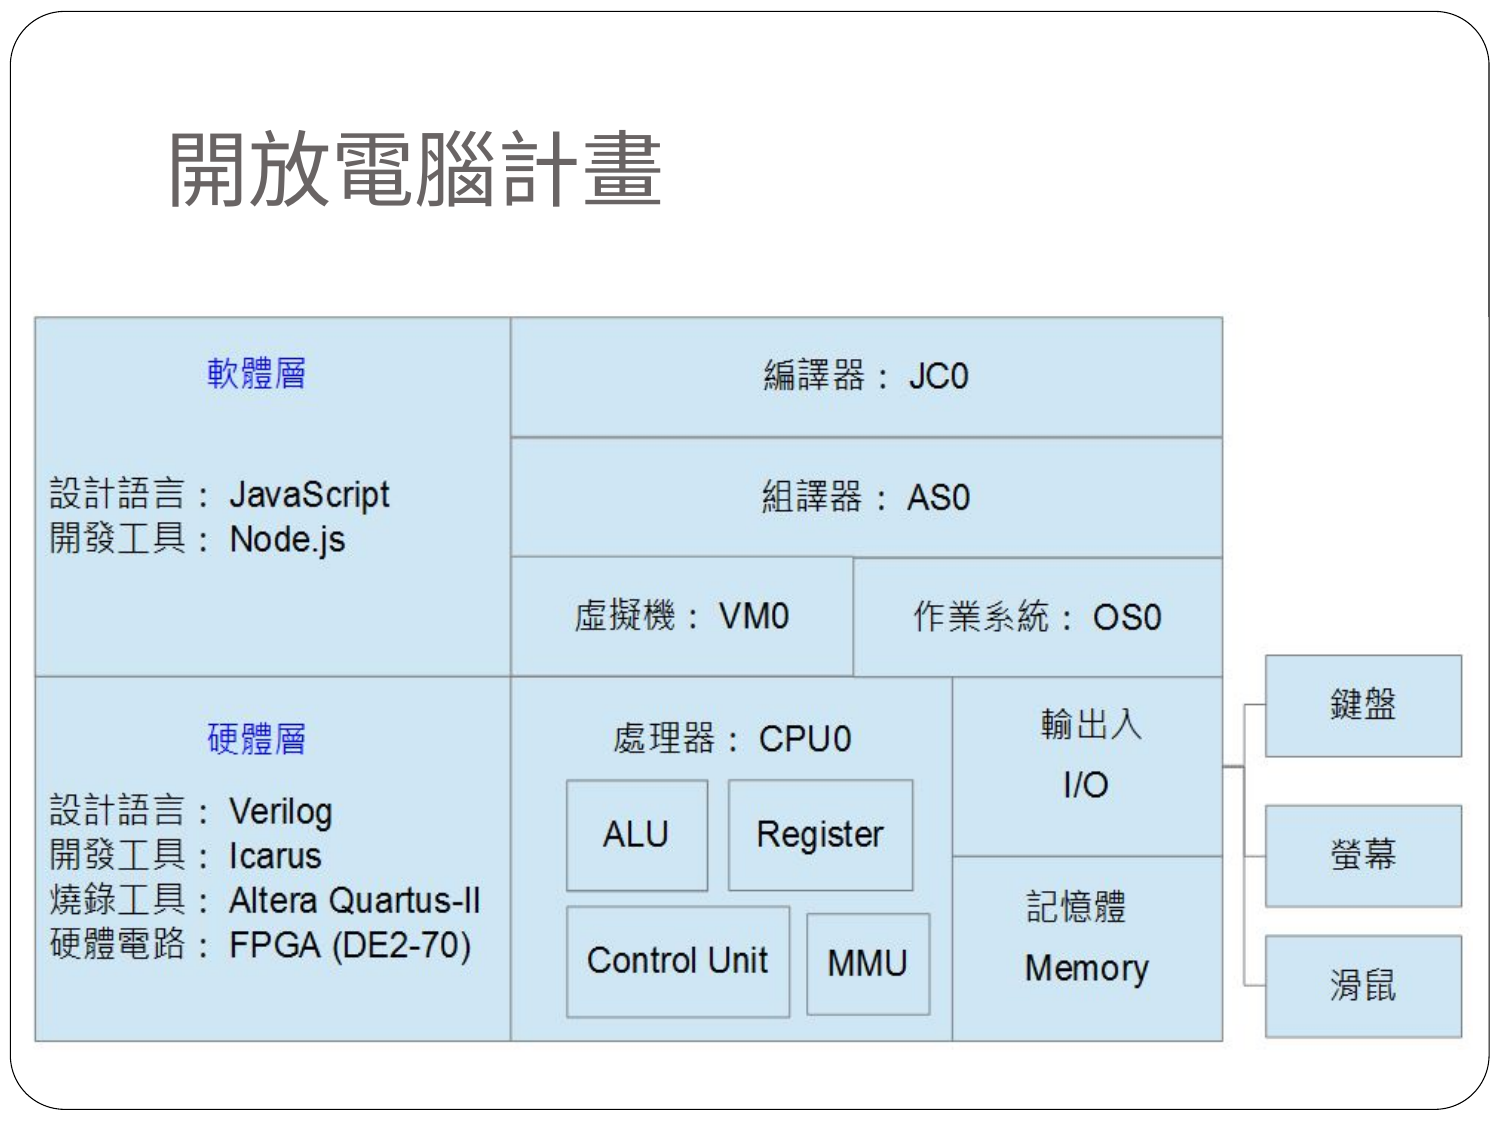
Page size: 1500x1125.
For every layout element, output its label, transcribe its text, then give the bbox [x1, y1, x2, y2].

title 開放電腦計畫 [150, 44, 1426, 233]
picture [23, 295, 1473, 1053]
